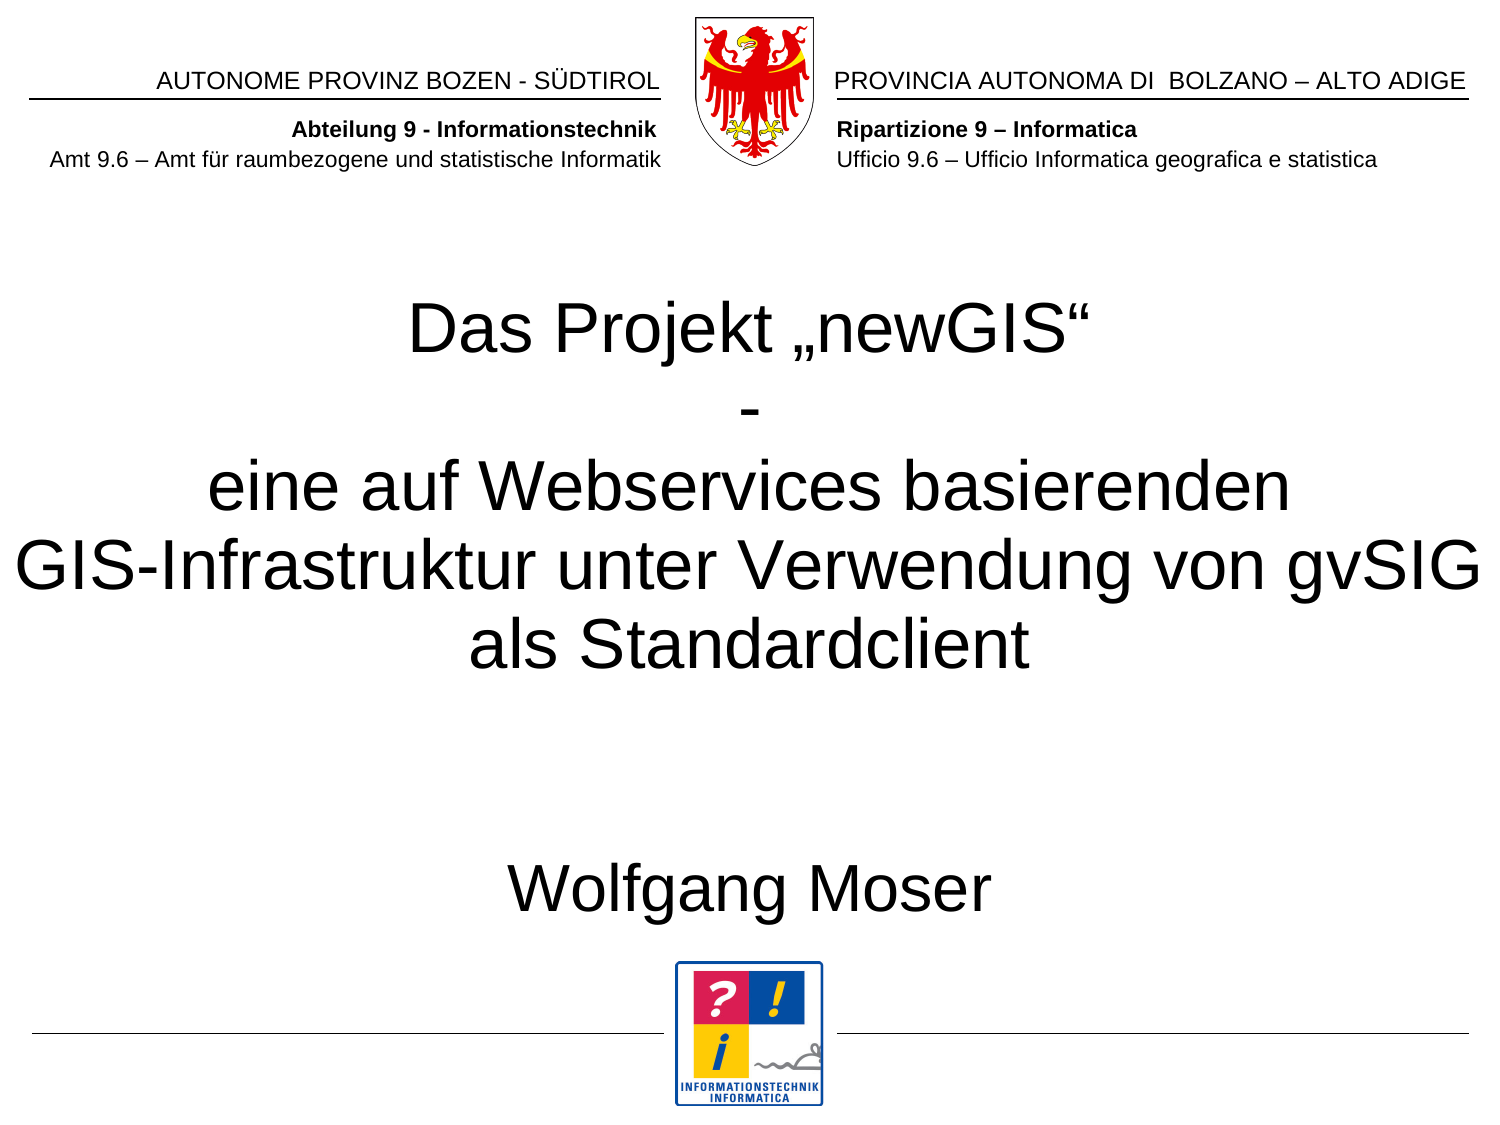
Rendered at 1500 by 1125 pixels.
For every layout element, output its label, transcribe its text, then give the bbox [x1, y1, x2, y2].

picture [675, 1040, 824, 1106]
subtitle Wolfgang Moser [0, 751, 1500, 1040]
picture [695, 17, 814, 166]
title Das Projekt „newGIS“ - eine auf Webservices basierenden GIS-Infrastruktur unter Verwendung von gvSIG als Standardclient [0, 184, 1500, 751]
